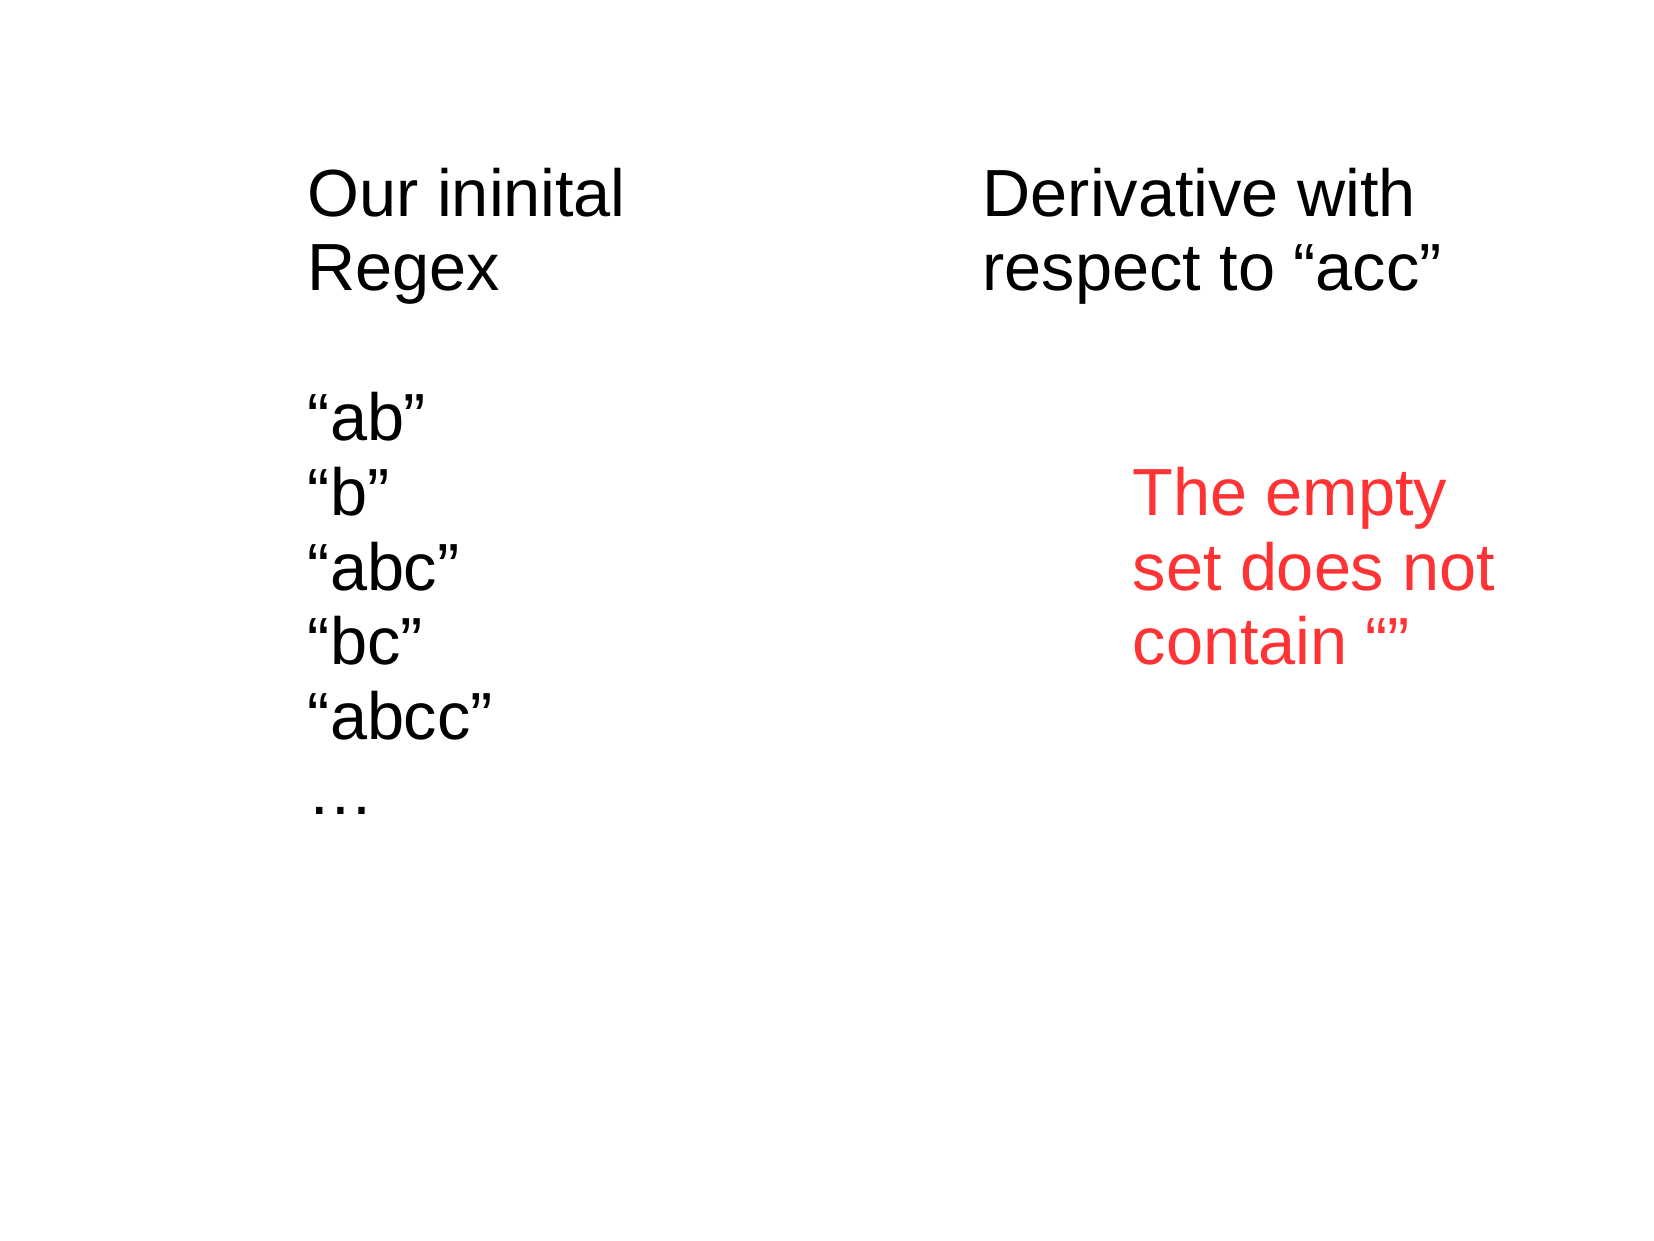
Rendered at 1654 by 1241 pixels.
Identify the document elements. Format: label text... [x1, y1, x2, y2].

subtitle Our ininital Derivative with Regex respect to “acc” “ab” “b” The empty “abc” set does not “bc” contain “” “abcc” … [82, 49, 1571, 1010]
